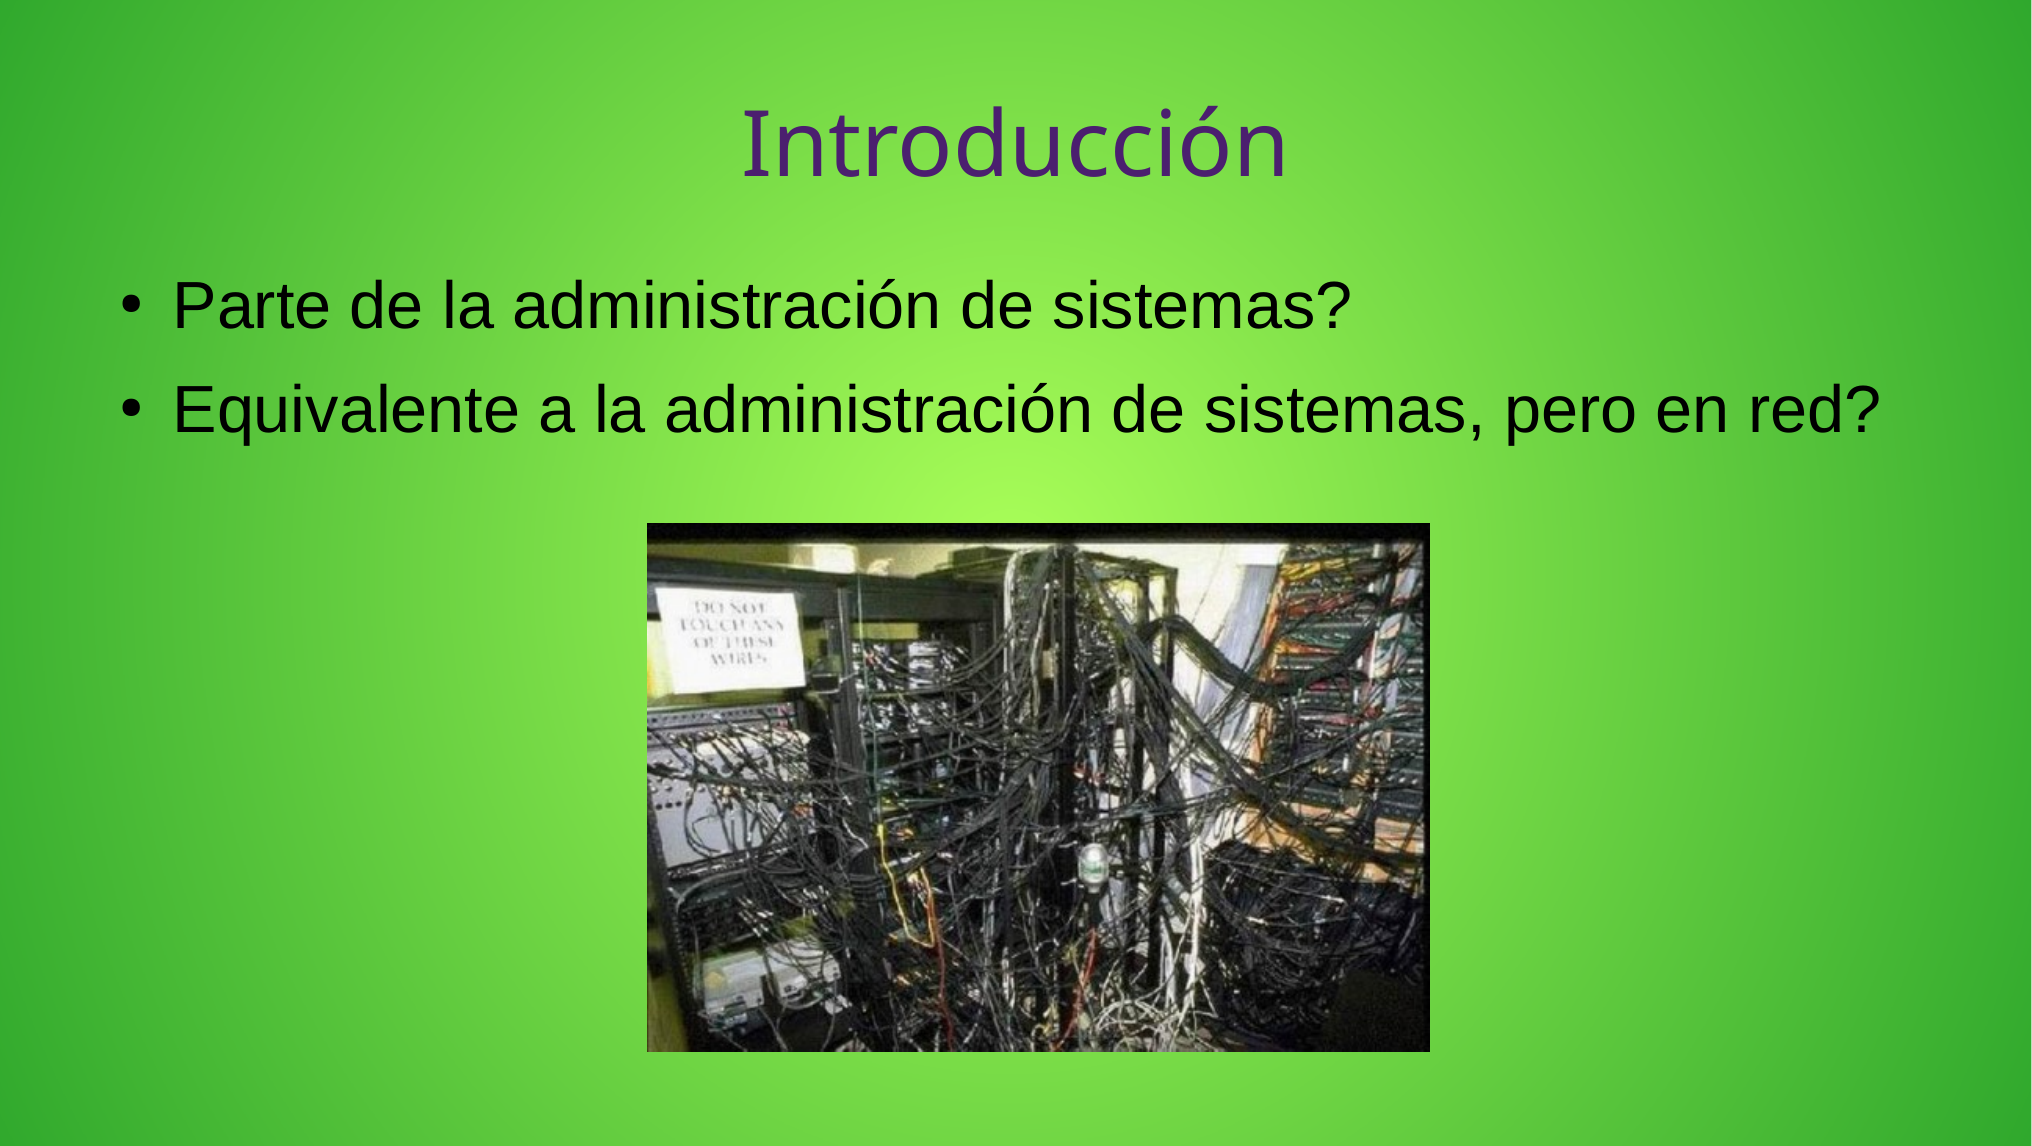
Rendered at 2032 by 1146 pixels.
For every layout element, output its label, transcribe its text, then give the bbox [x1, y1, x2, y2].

picture [0, 0, 2032, 1146]
title Introducción [101, 45, 1930, 237]
list Parte de la administración de sistemas? Equivalente a la administración de sistemas, pero en red? [101, 268, 1930, 1025]
